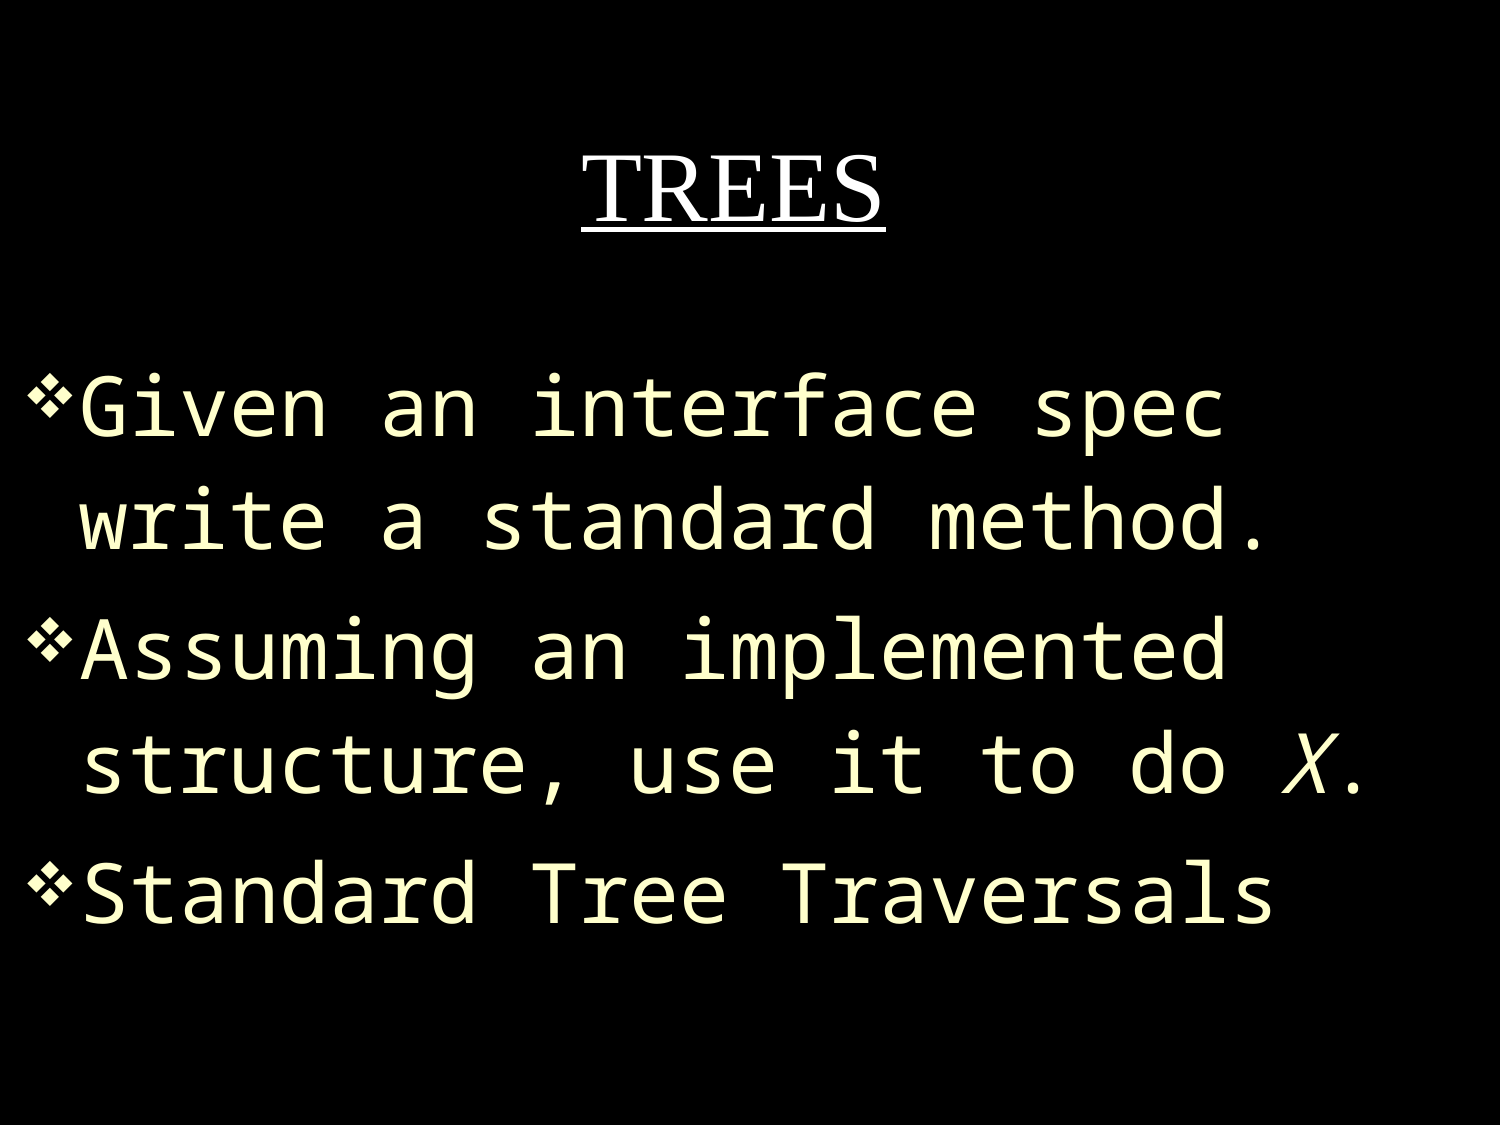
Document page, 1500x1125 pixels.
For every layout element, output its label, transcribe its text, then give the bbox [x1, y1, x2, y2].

list Given an interface spec write a standard method. Assuming an implemented structure, use it to do X. Standard Tree Traversals [22, 347, 1482, 1011]
title TREES [4, 75, 1463, 300]
